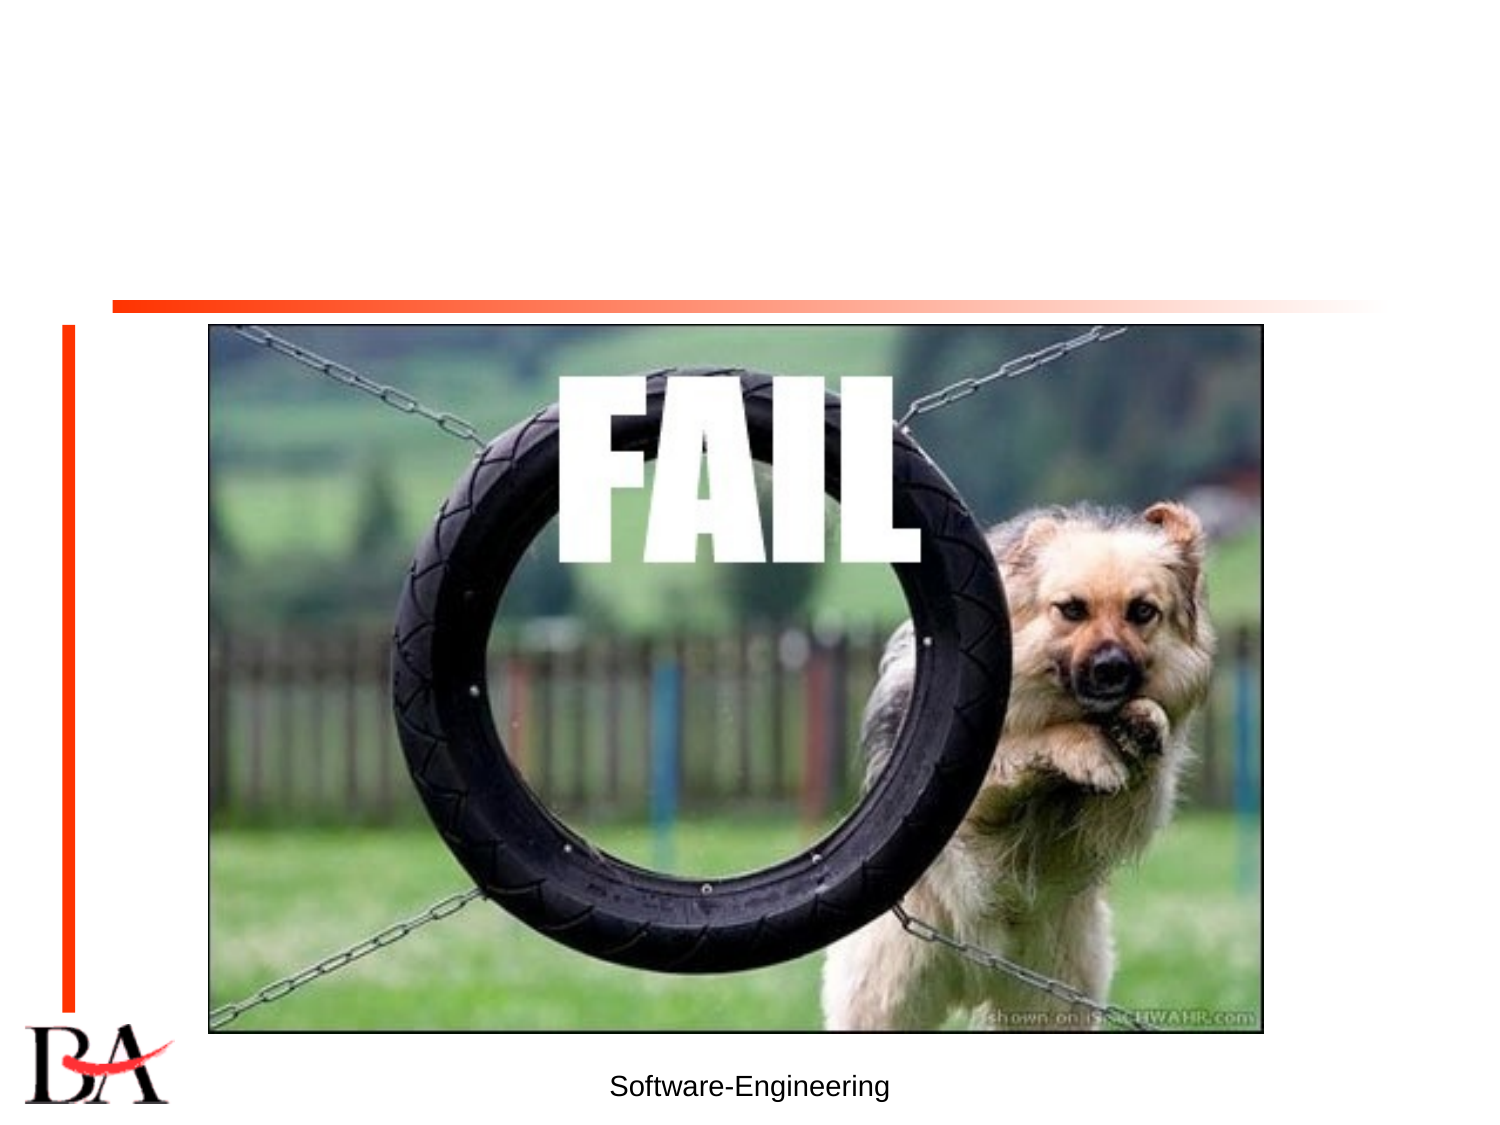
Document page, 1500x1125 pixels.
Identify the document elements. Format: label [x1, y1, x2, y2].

picture [24, 1024, 175, 1104]
picture [208, 324, 1264, 1034]
